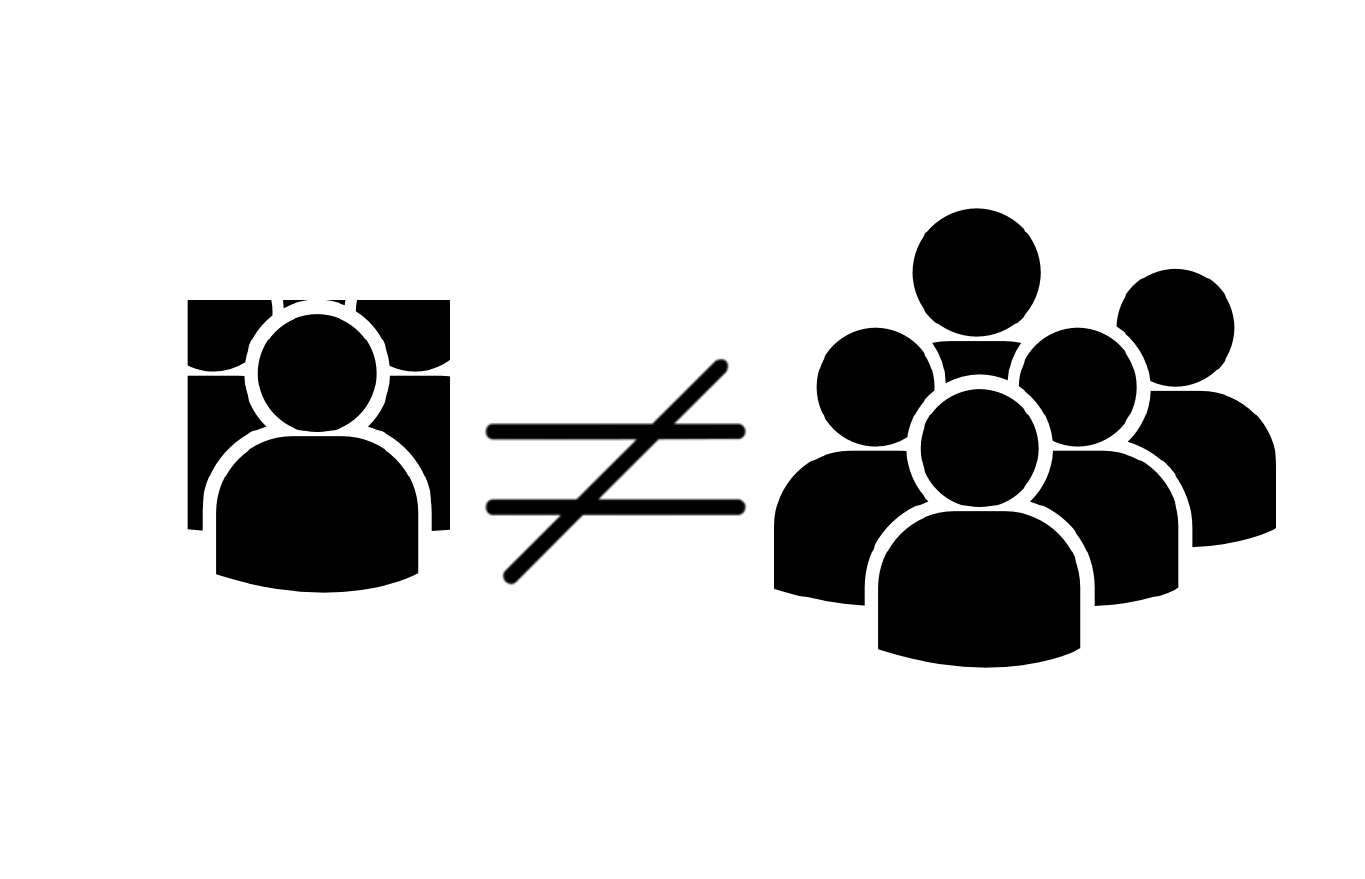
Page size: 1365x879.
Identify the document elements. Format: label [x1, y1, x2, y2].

picture [187, 81, 1276, 863]
